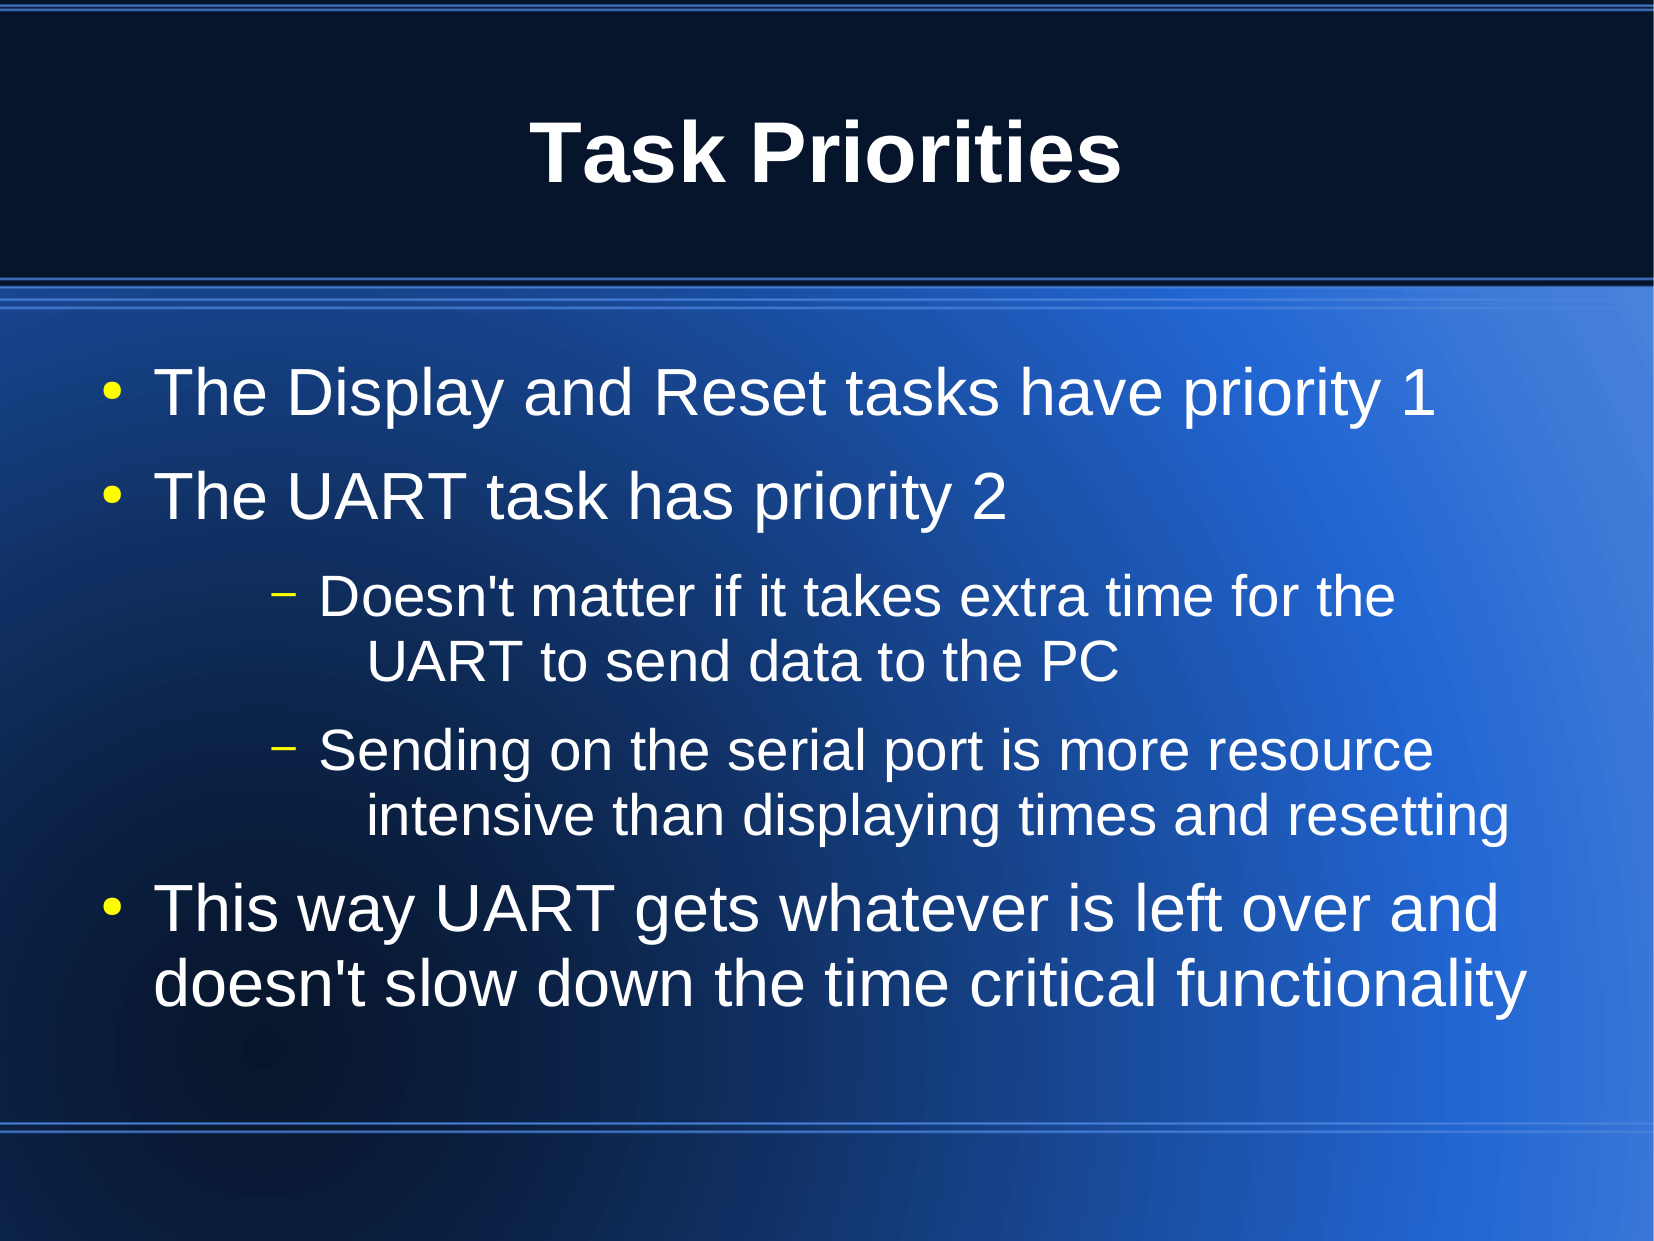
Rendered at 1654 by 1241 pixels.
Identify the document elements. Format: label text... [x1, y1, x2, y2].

picture [0, 0, 1654, 1241]
title Task Priorities [82, 49, 1571, 257]
list The Display and Reset tasks have priority 1 The UART task has priority 2 Doesn't matter if it takes extra time for the UART to send data to the PC Sending on the serial port is more resource intensive than displaying times and resetting This way UART gets whatever is left over and doesn't slow down the time critical functionality [82, 355, 1571, 1058]
